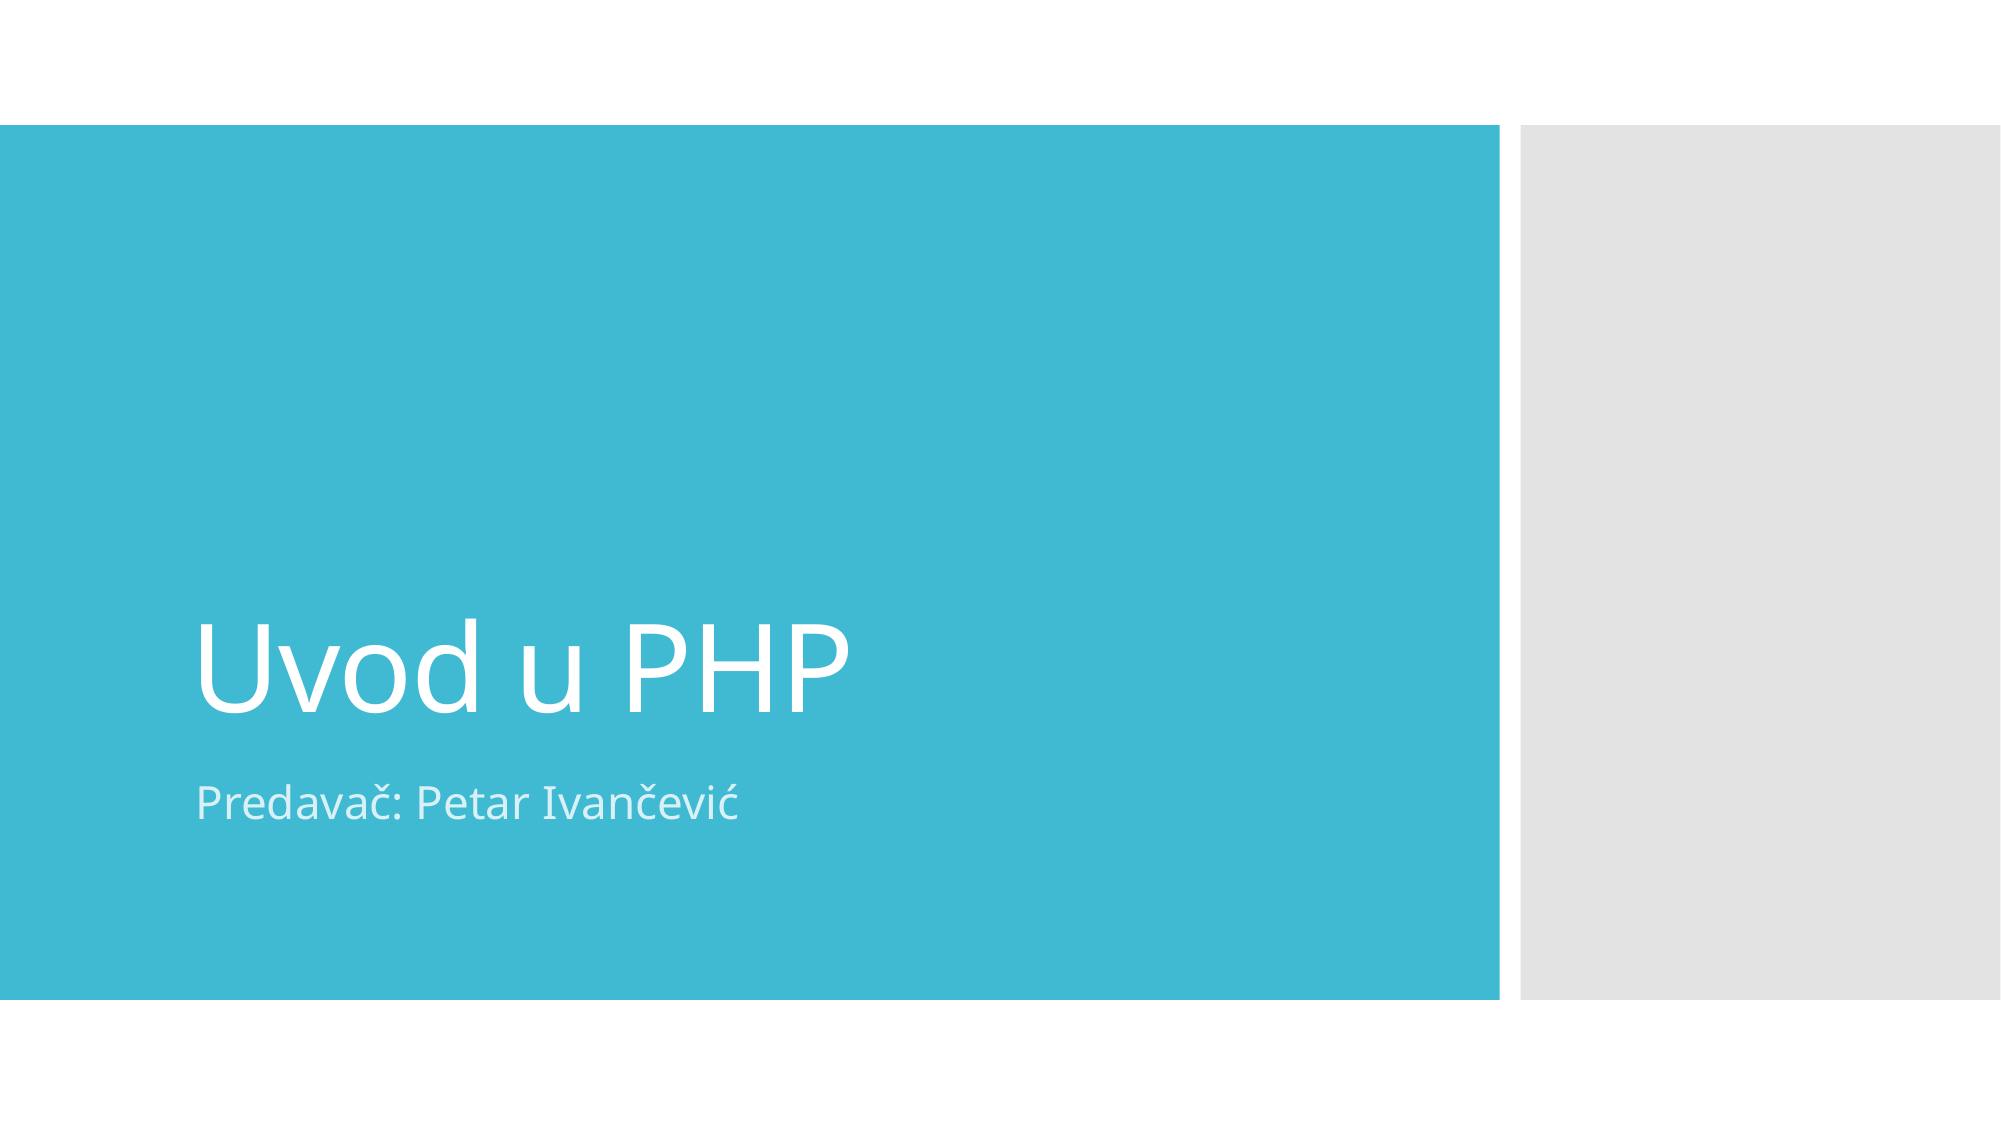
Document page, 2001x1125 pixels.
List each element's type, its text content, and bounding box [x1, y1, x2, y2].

title Uvod u PHP [175, 213, 1376, 747]
subtitle Predavač: Petar Ivančević [180, 766, 1381, 917]
